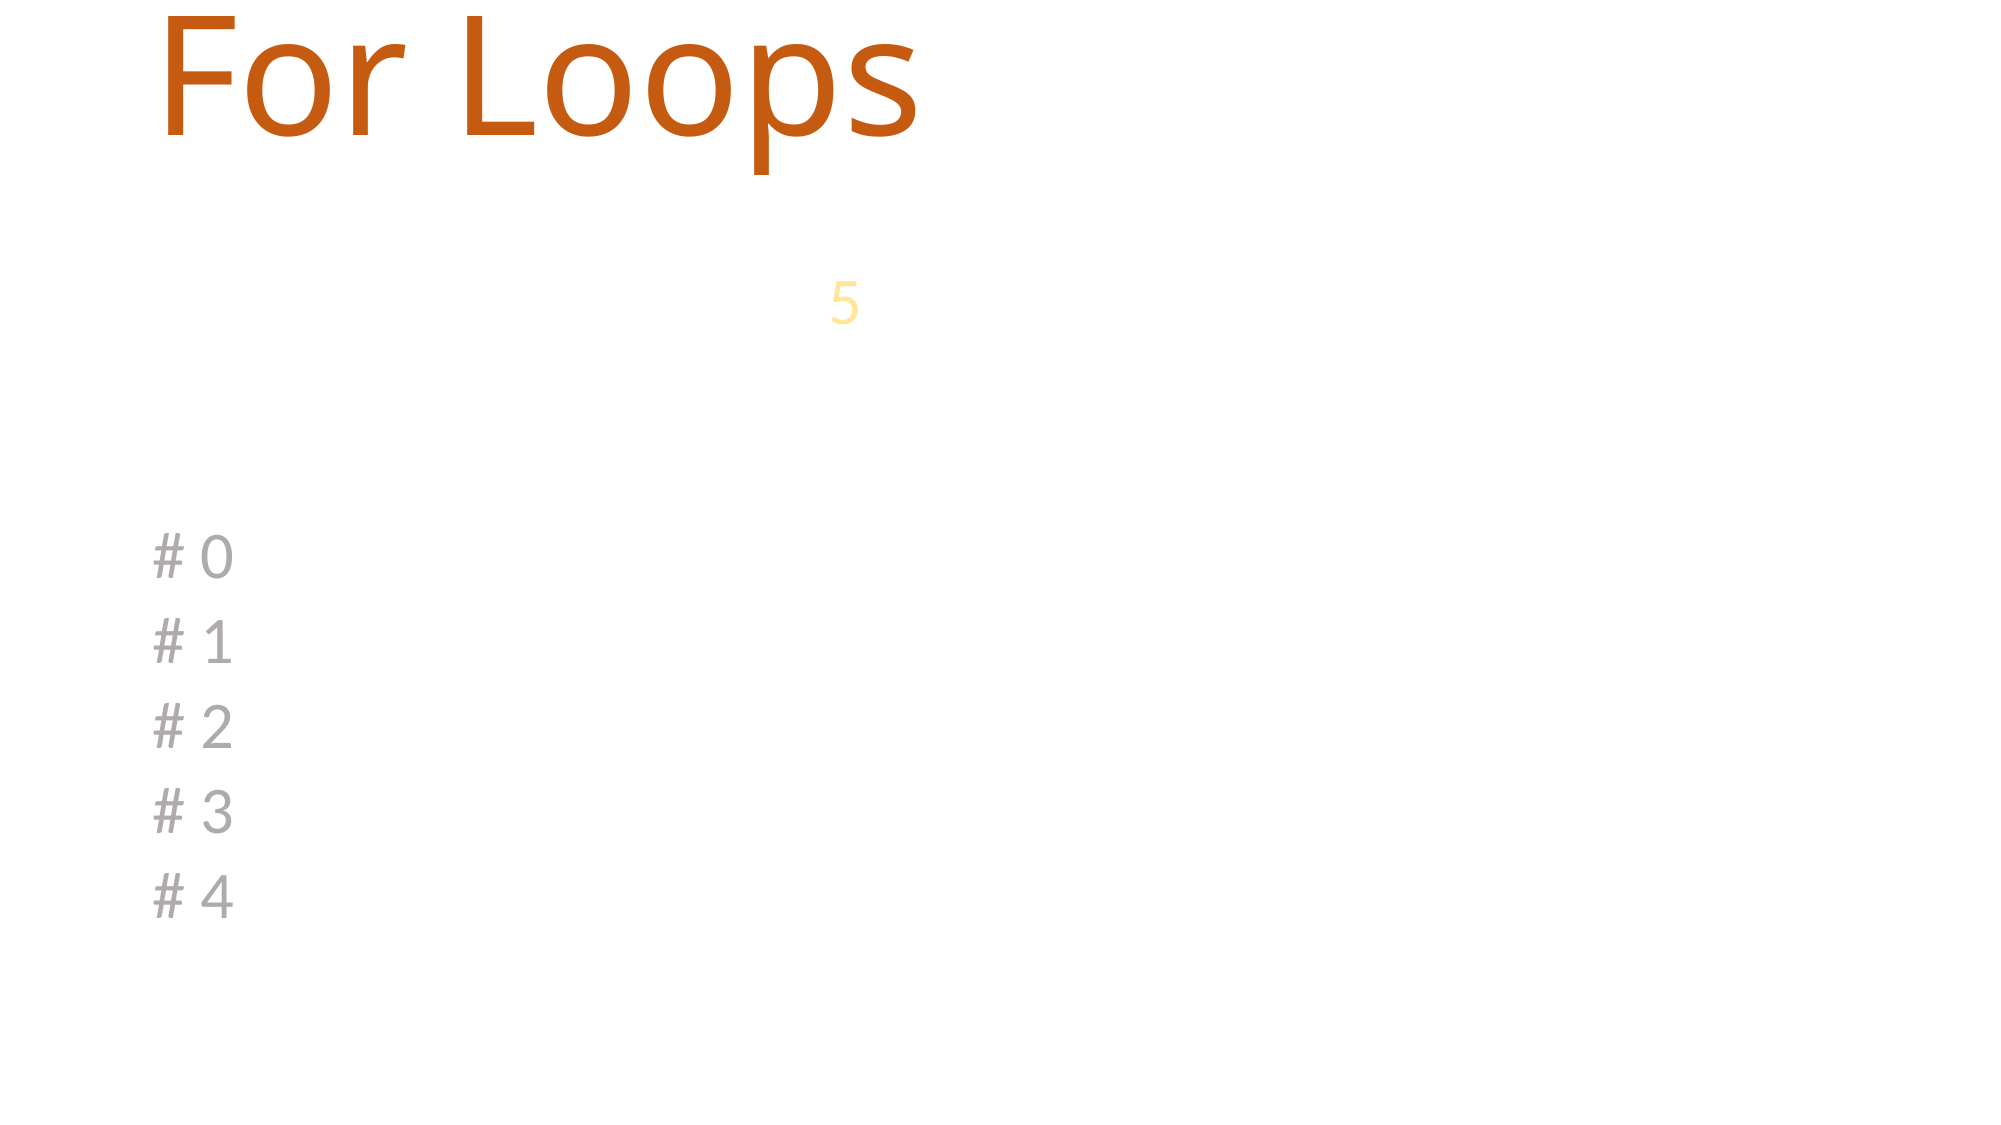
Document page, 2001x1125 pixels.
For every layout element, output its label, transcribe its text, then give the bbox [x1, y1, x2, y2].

list For Loops for my_number in range(5): print(my_number) # 0 # 1 # 2 # 3 # 4 [137, 0, 1863, 1014]
